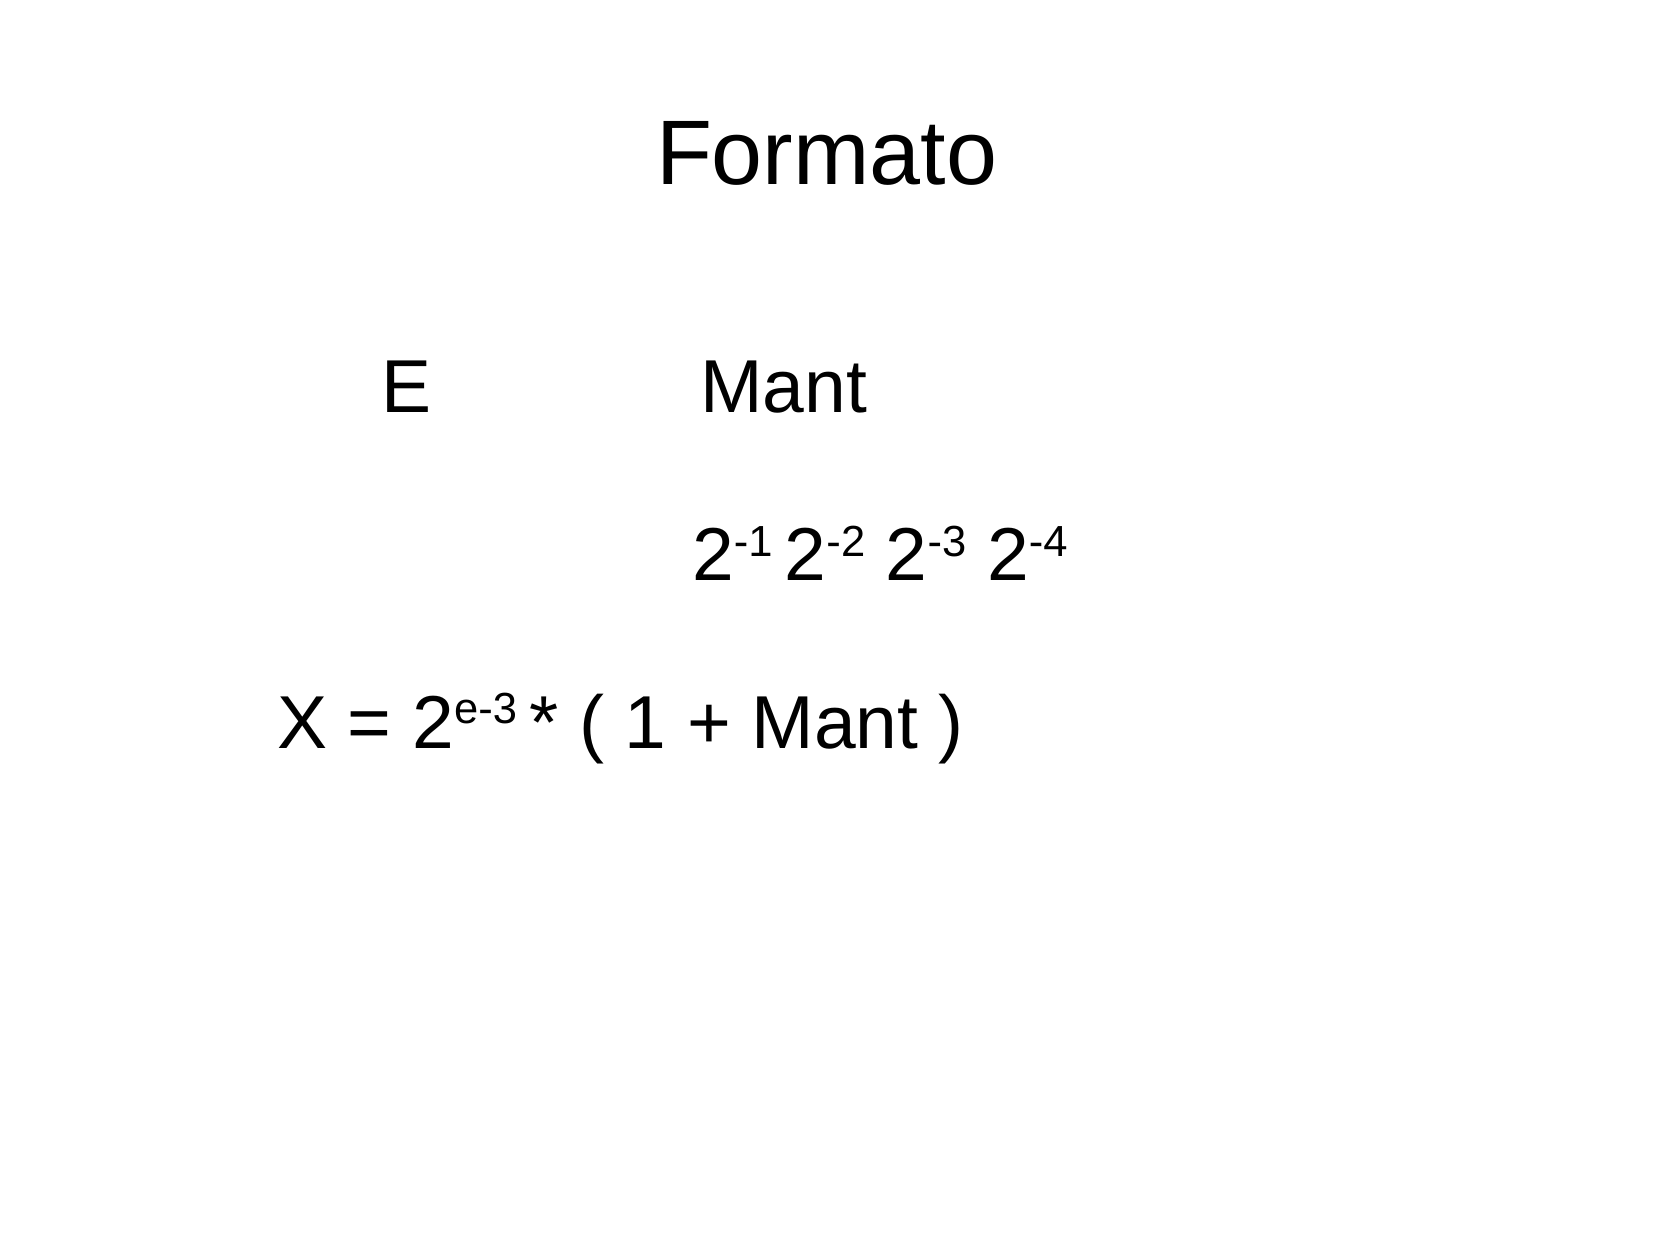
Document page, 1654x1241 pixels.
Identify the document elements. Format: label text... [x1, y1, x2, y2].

title Formato [82, 49, 1571, 257]
text_box E Mant 2-1 2-2 2-3 2-4 X = 2e-3 * ( 1 + Mant ) [262, 337, 1083, 1109]
